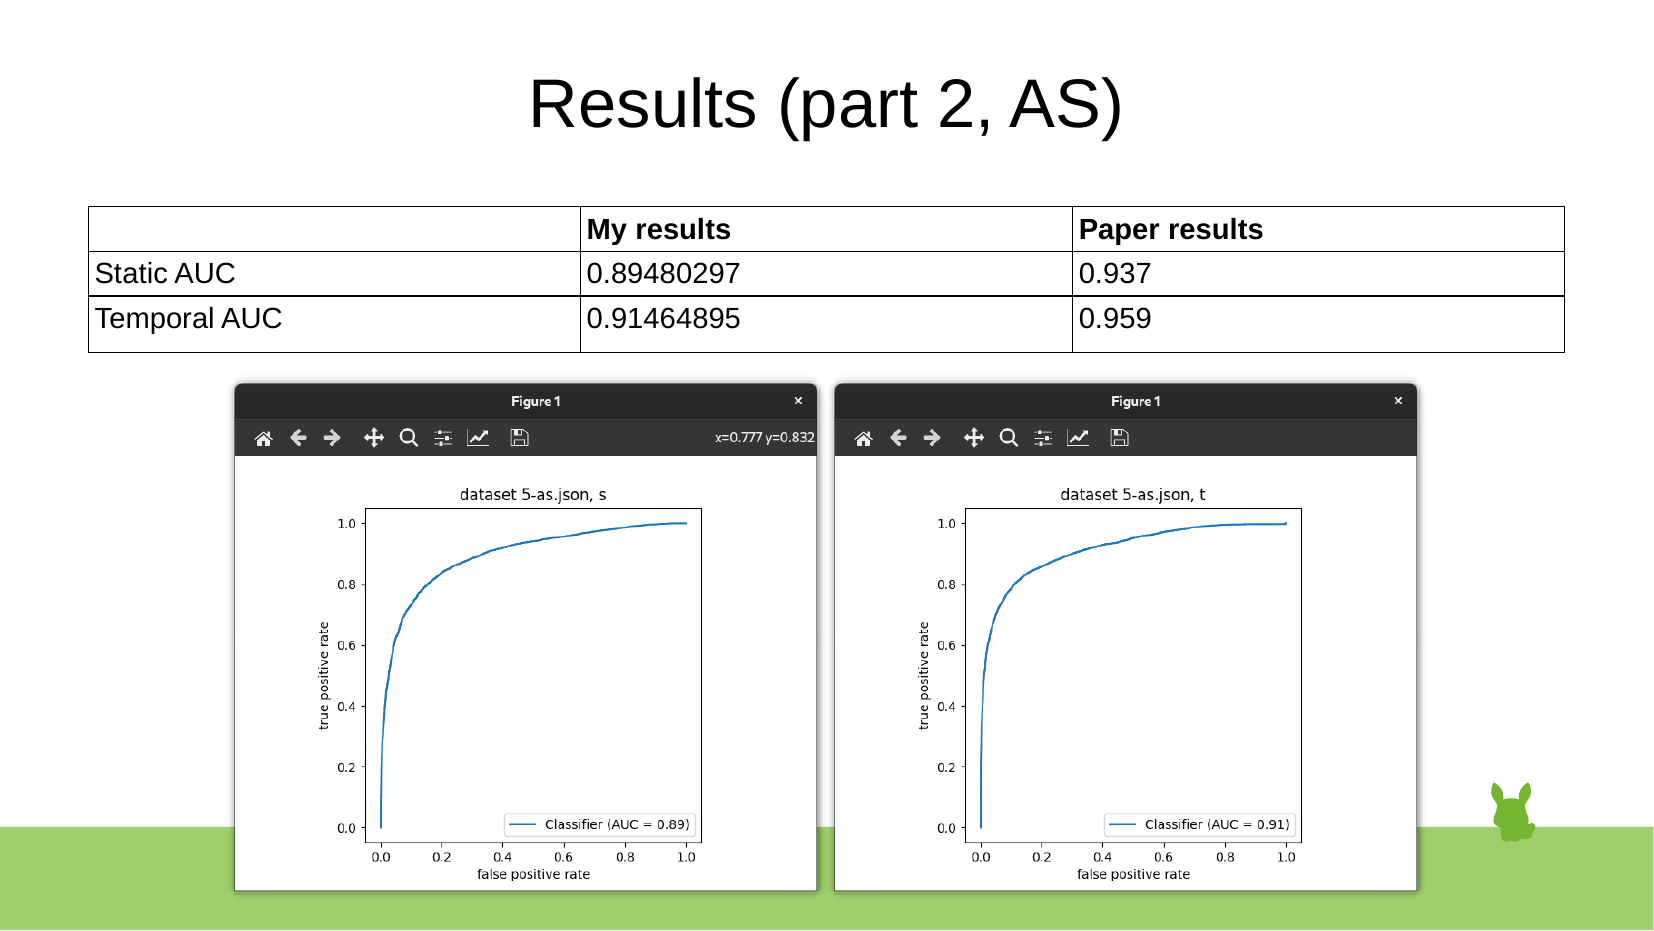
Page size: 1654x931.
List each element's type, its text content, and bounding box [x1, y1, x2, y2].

table_cell Temporal AUC [89, 297, 580, 352]
table_cell 0.959 [1073, 297, 1564, 352]
table_cell 0.89480297 [581, 252, 1072, 295]
title Results (part 2, AS) [88, 29, 1565, 178]
table_header Paper results [1073, 207, 1564, 251]
table_cell 0.937 [1073, 252, 1564, 295]
table_cell Static AUC [89, 252, 580, 295]
table_header My results [581, 207, 1072, 251]
table_cell 0.91464895 [581, 297, 1072, 352]
picture [225, 374, 1426, 901]
table_header [89, 207, 580, 251]
